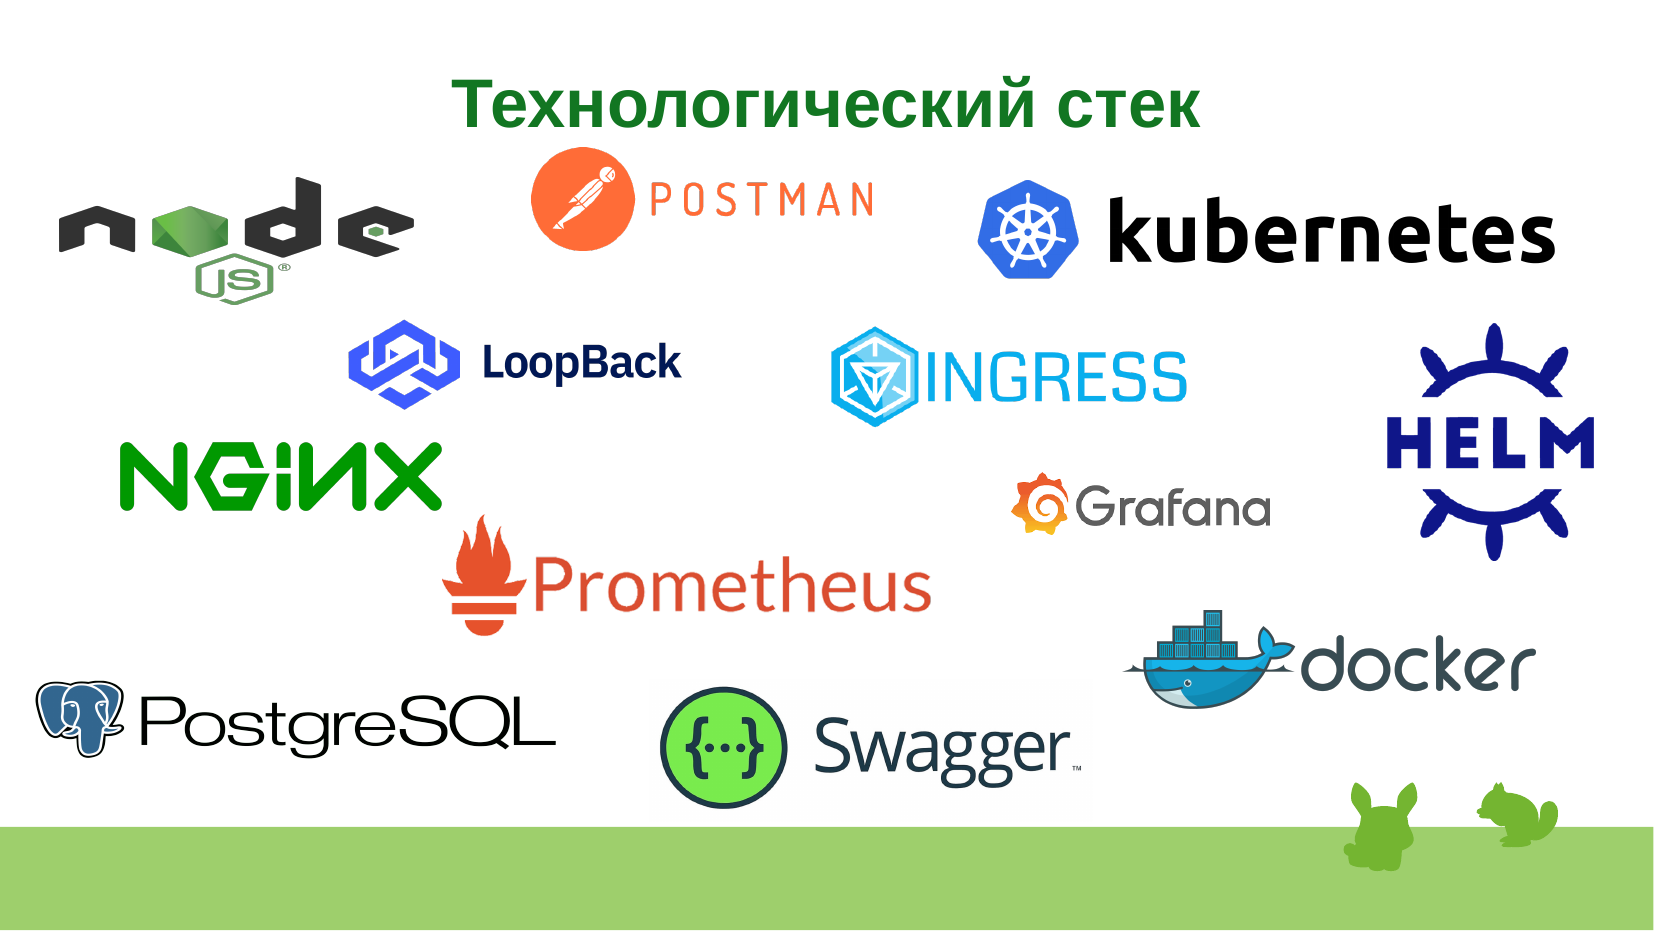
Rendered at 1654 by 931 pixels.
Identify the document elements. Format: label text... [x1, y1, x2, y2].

picture [29, 177, 1558, 886]
picture [59, 177, 706, 434]
picture [1387, 323, 1594, 562]
picture [1122, 610, 1536, 709]
title Технологический стек [88, 29, 1565, 178]
picture [531, 147, 872, 251]
